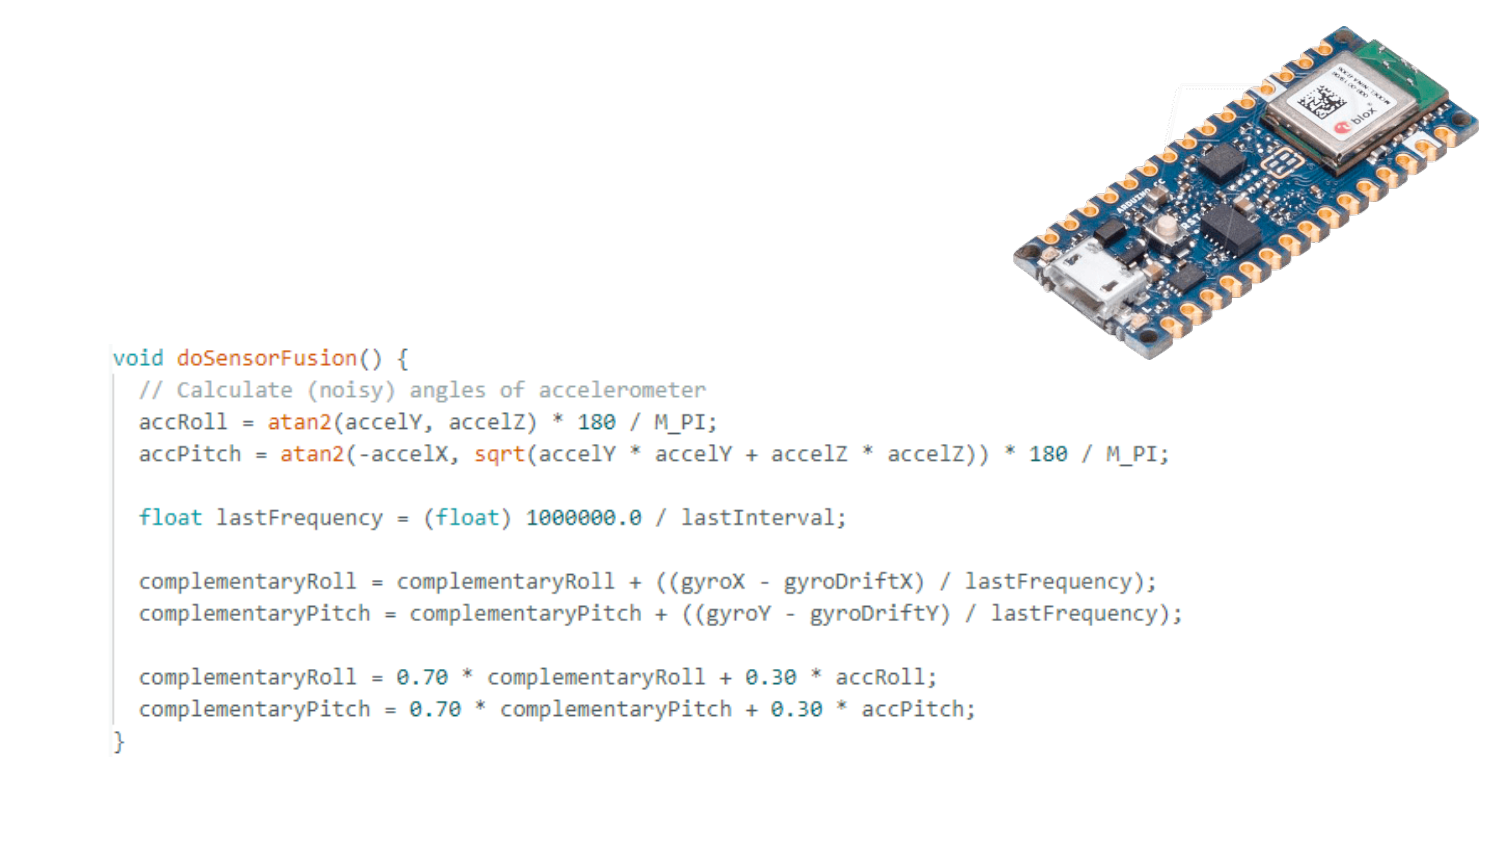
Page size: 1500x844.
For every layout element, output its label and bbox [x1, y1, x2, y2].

picture [101, 25, 1479, 757]
